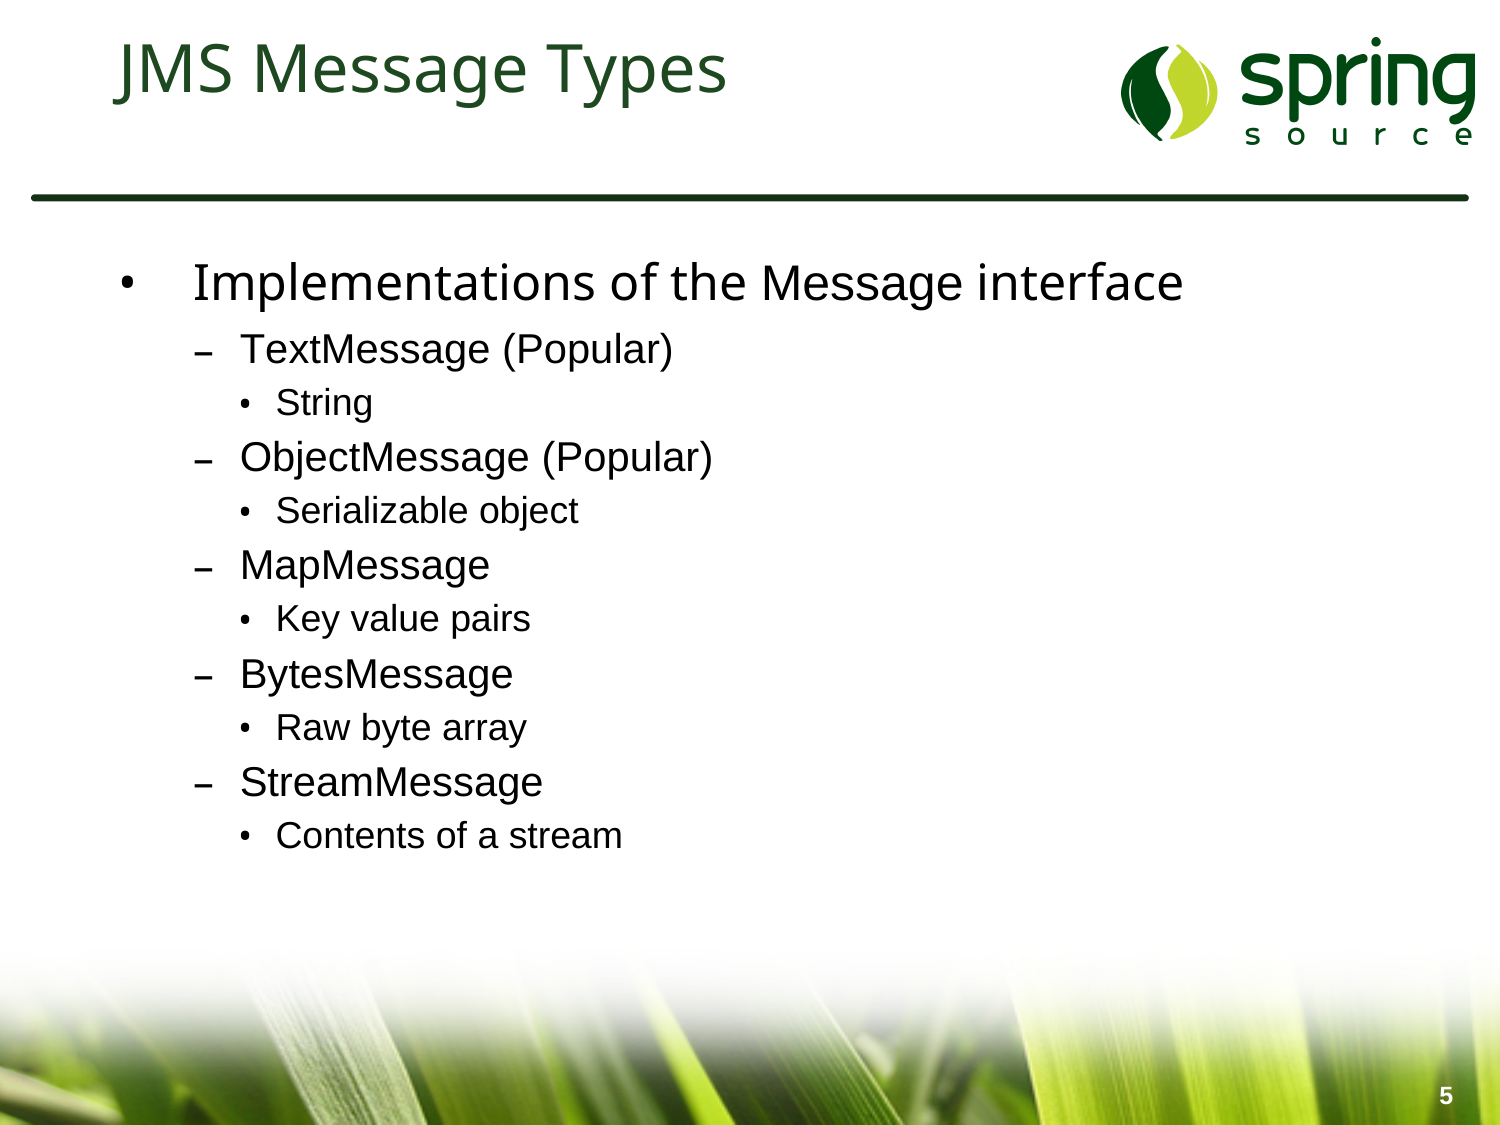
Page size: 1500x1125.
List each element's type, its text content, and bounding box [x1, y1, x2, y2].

picture [0, 944, 1500, 1125]
list Implementations of the Message interface TextMessage (Popular) String ObjectMessage (Popular) Serializable object MapMessage Key value pairs BytesMessage Raw byte array StreamMessage Contents of a stream [103, 239, 1394, 903]
title JMS Message Types [103, 13, 1136, 177]
picture [1136, 37, 1475, 145]
